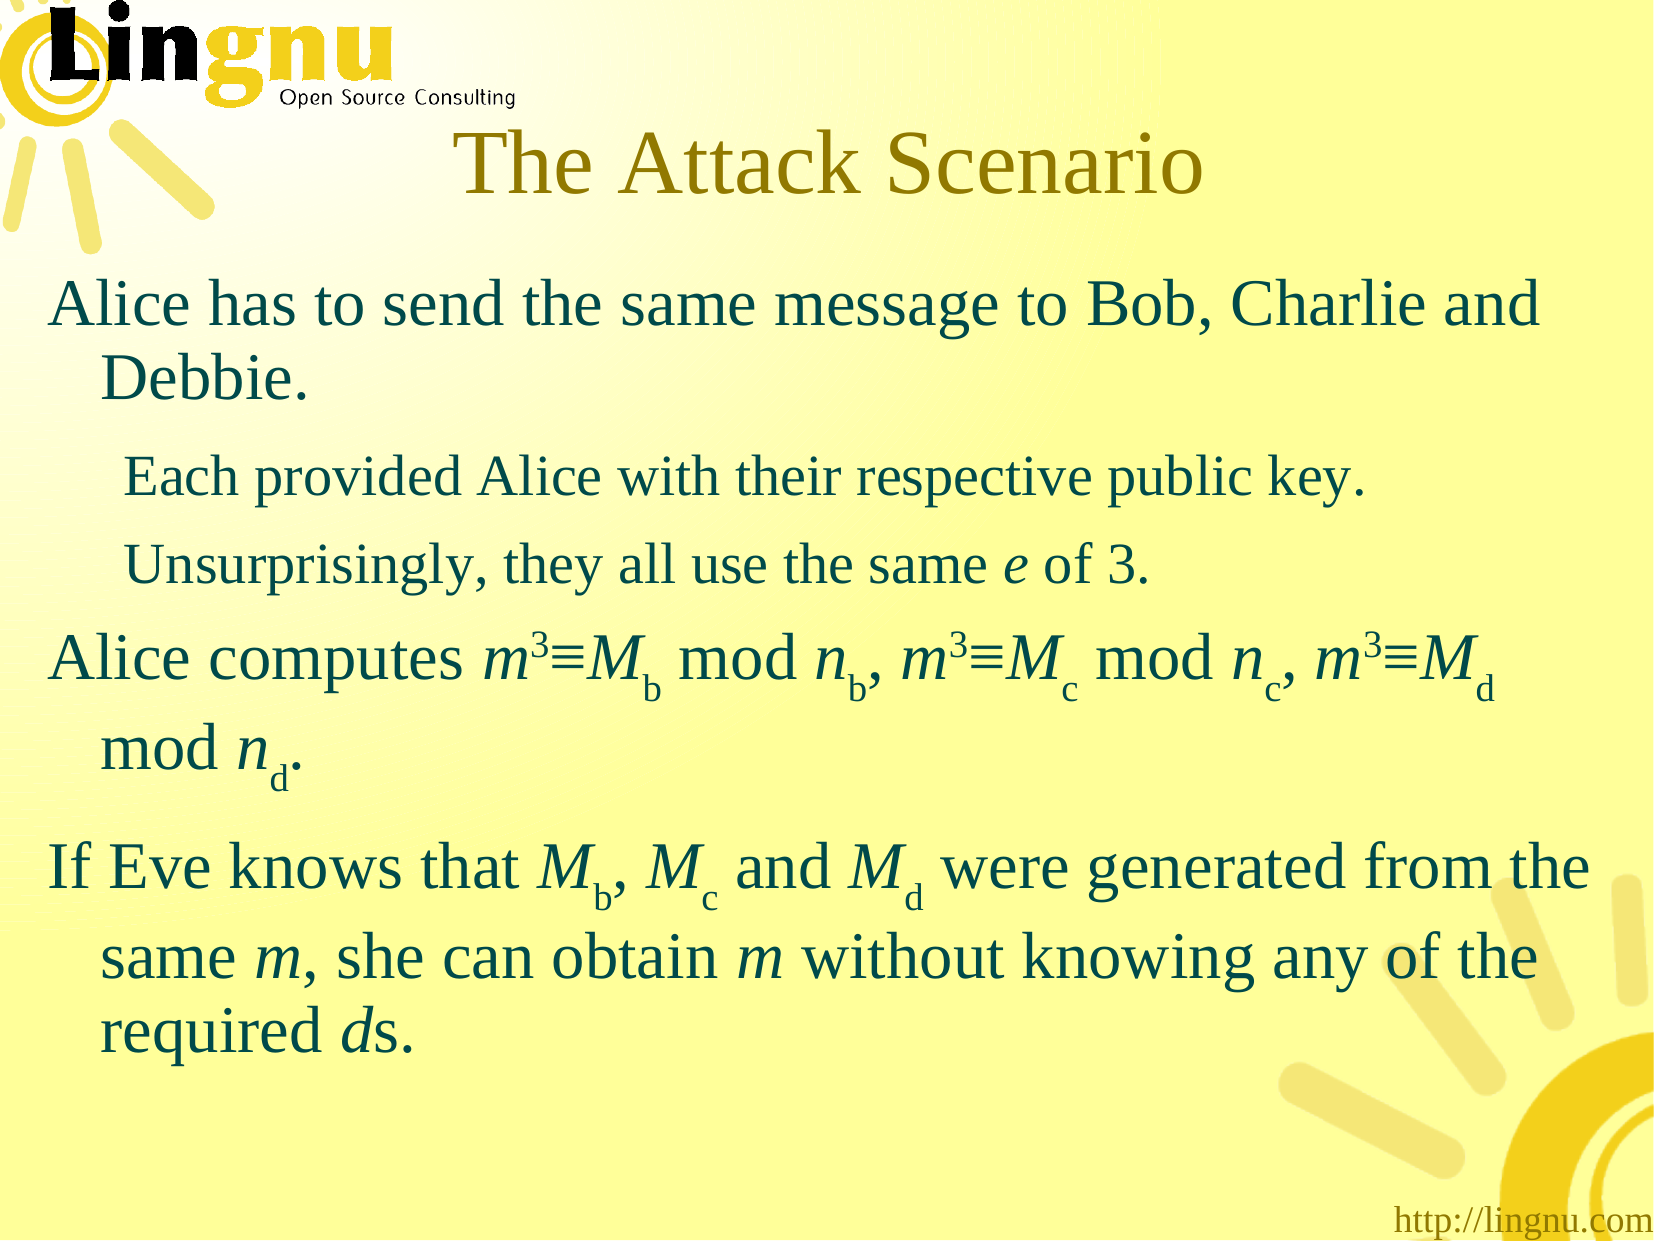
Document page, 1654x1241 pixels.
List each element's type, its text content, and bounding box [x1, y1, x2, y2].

list Alice has to send the same message to Bob, Charlie and Debbie. Each provided Alice with their respective public key. Unsurprisingly, they all use the same e of 3. Alice computes m3≡Mb mod nb, m3≡Mc mod nc, m3≡Md mod nd. If Eve knows that Mb, Mc and Md were generated from the same m, she can obtain m without knowing any of the required ds. [29, 265, 1625, 1127]
title The Attack Scenario [123, 58, 1536, 265]
picture [0, 0, 516, 256]
picture [1256, 871, 1654, 1241]
